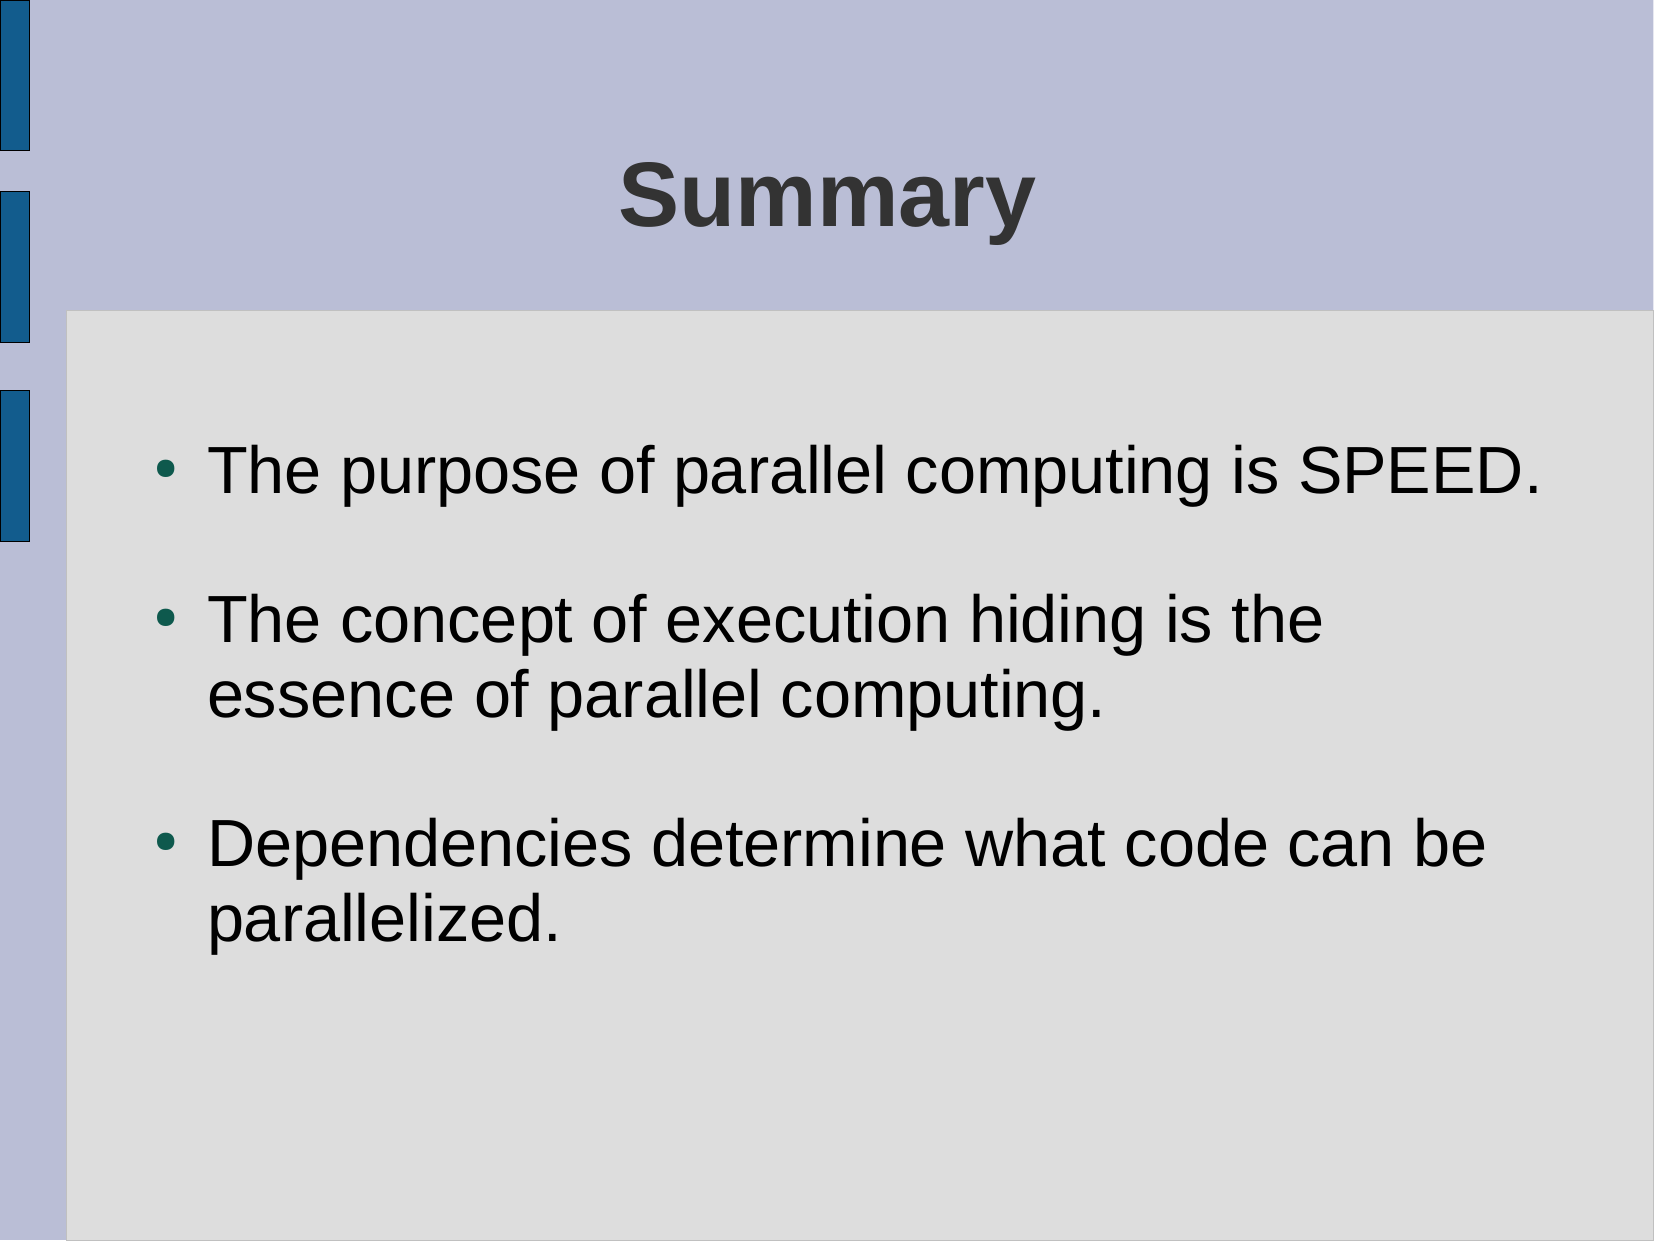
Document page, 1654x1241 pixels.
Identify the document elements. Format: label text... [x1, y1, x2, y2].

list The purpose of parallel computing is SPEED. The concept of execution hiding is the essence of parallel computing. Dependencies determine what code can be parallelized. [136, 432, 1549, 989]
title Summary [121, 91, 1534, 299]
